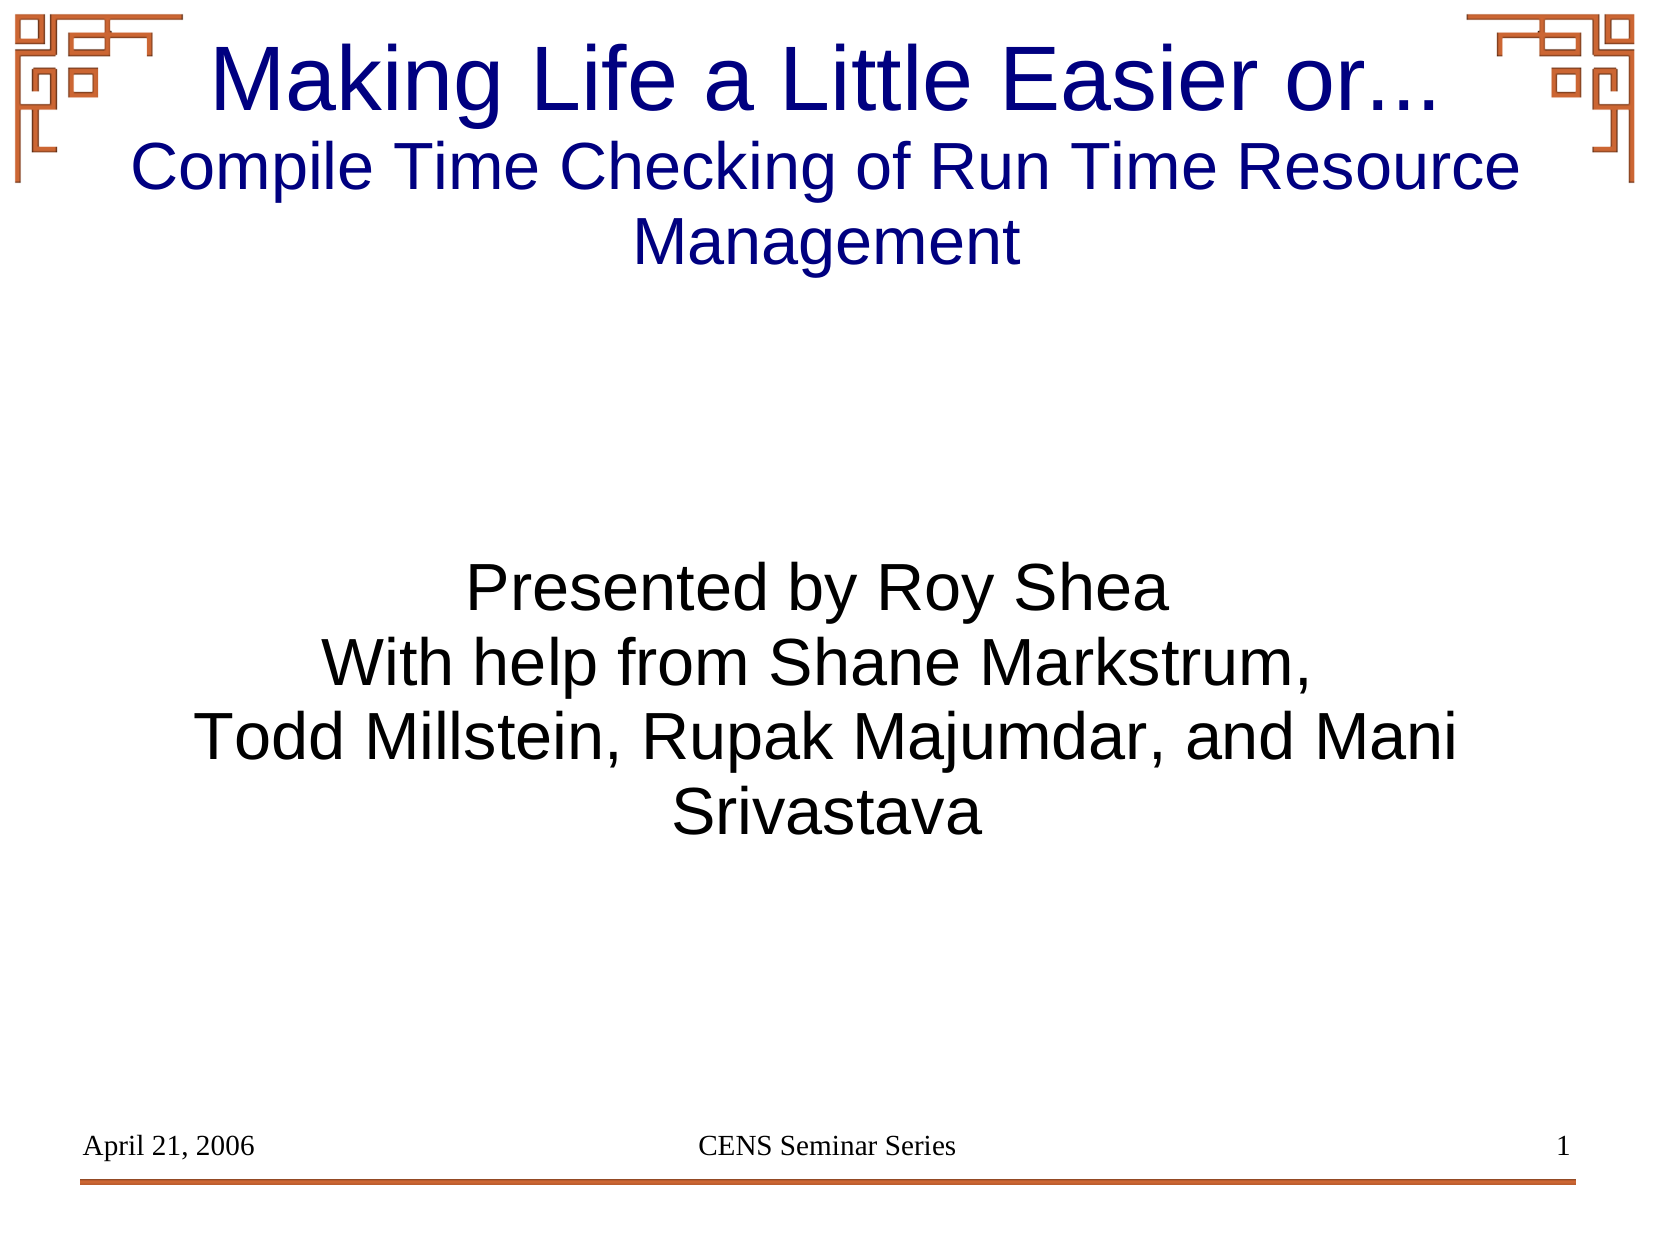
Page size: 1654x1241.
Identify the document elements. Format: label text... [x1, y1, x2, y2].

picture [0, 0, 194, 194]
title Making Life a Little Easier or... Compile Time Checking of Run Time Resource Management [82, 54, 1571, 252]
picture [1456, 0, 1650, 194]
subtitle Presented by Roy Shea With help from Shane Markstrum, Todd Millstein, Rupak Majumdar, and Mani Srivastava [82, 290, 1571, 1109]
picture [80, 1179, 1576, 1185]
